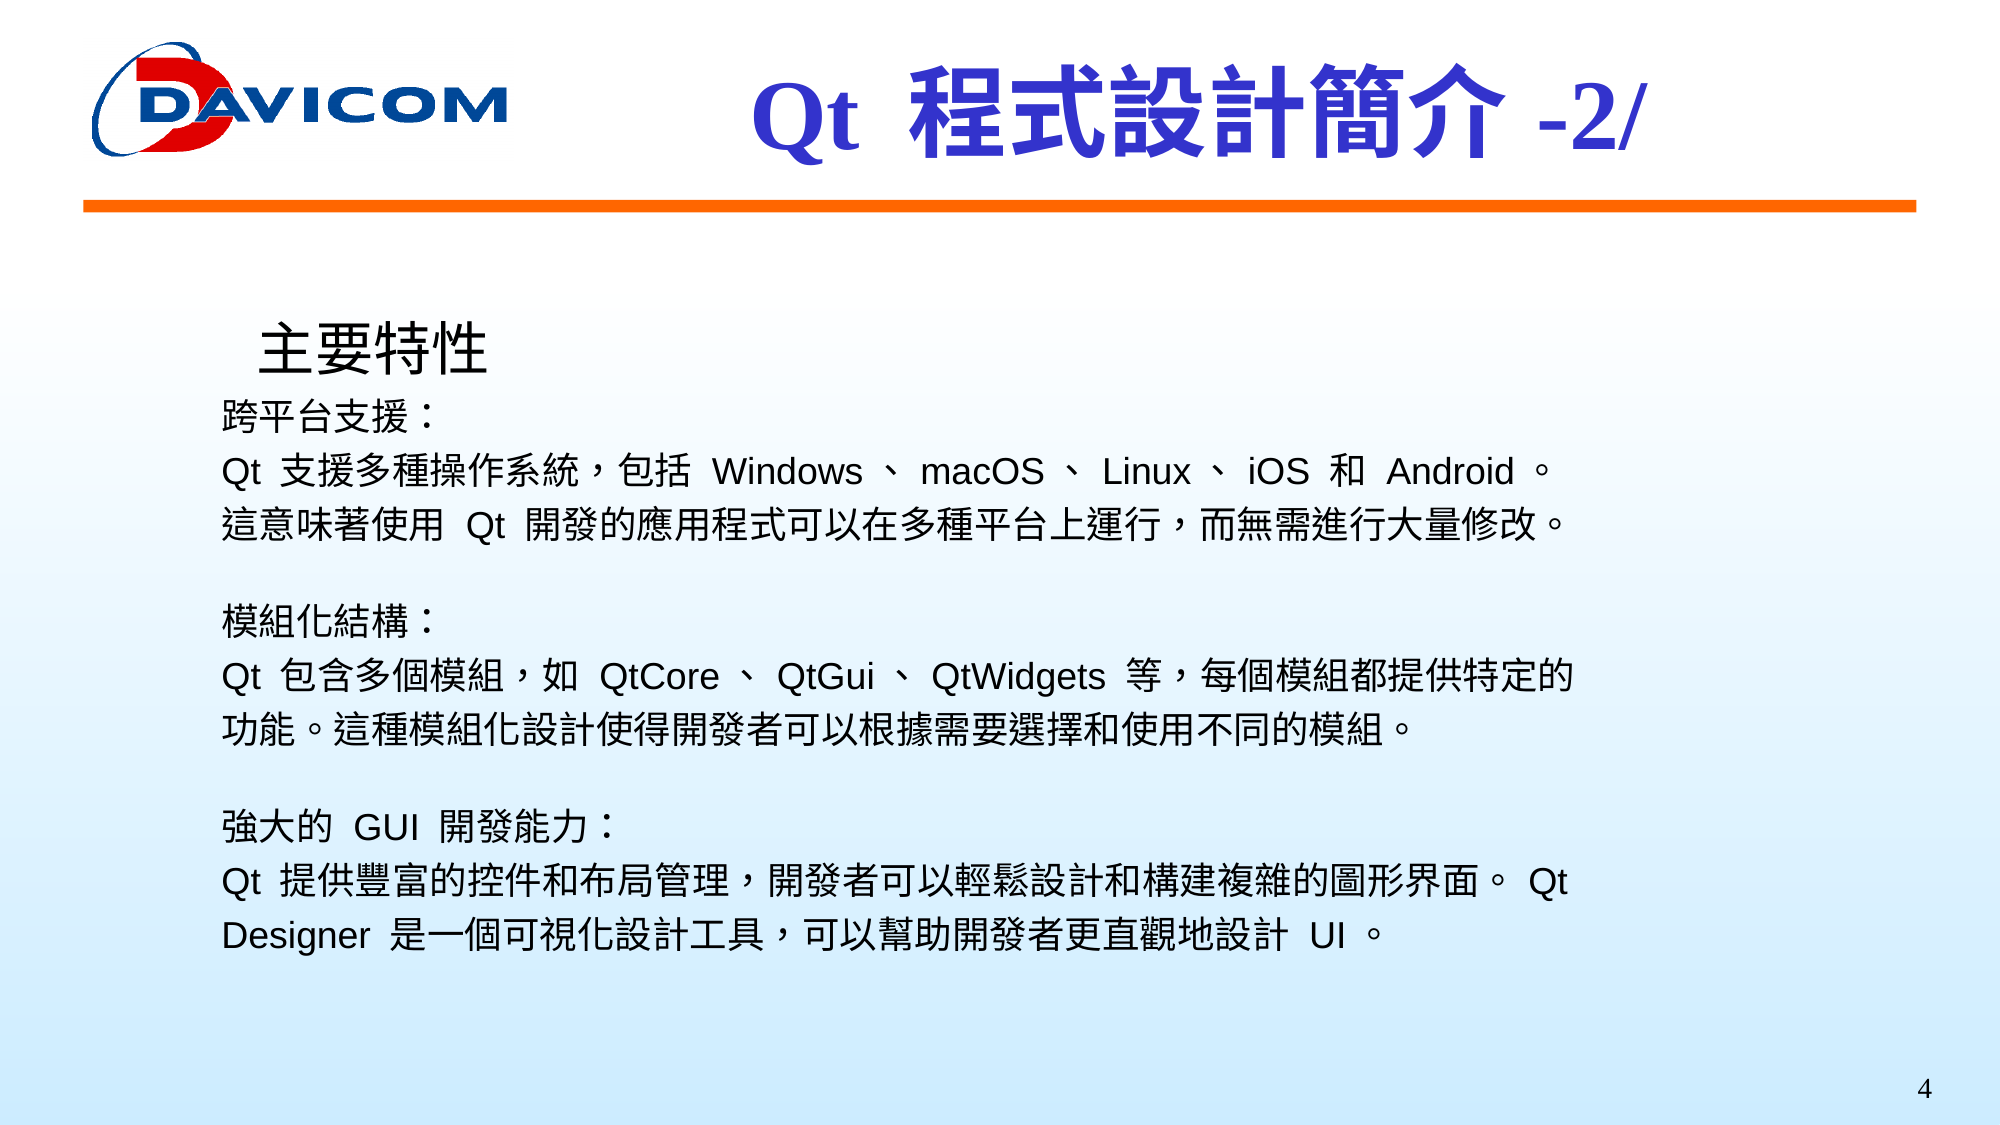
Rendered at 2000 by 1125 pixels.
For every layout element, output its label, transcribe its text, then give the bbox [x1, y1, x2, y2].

title Qt 程式設計簡介-2/ [513, 12, 1884, 200]
text_box 主要特性 跨平台支援： Qt 支援多種操作系統，包括 Windows、macOS、Linux、iOS 和 Android。這意味著使用 Qt 開發的應用程式可以在多種平台上運行，而無需進行大量修改。 模組化結構： Qt 包含多個模組，如 QtCore、QtGui、QtWidgets 等，每個模組都提供特定的功能。這種模組化設計使得開發者可以根據需要選擇和使用不同的模組。 強大的 GUI 開發能力： Qt 提供豐富的控件和布局管理，開發者可以輕鬆設計和構建複雜的圖形界面。Qt Designer 是一個可視化設計工具，可以幫助開發者更直觀地設計 UI。 [206, 295, 1595, 1046]
